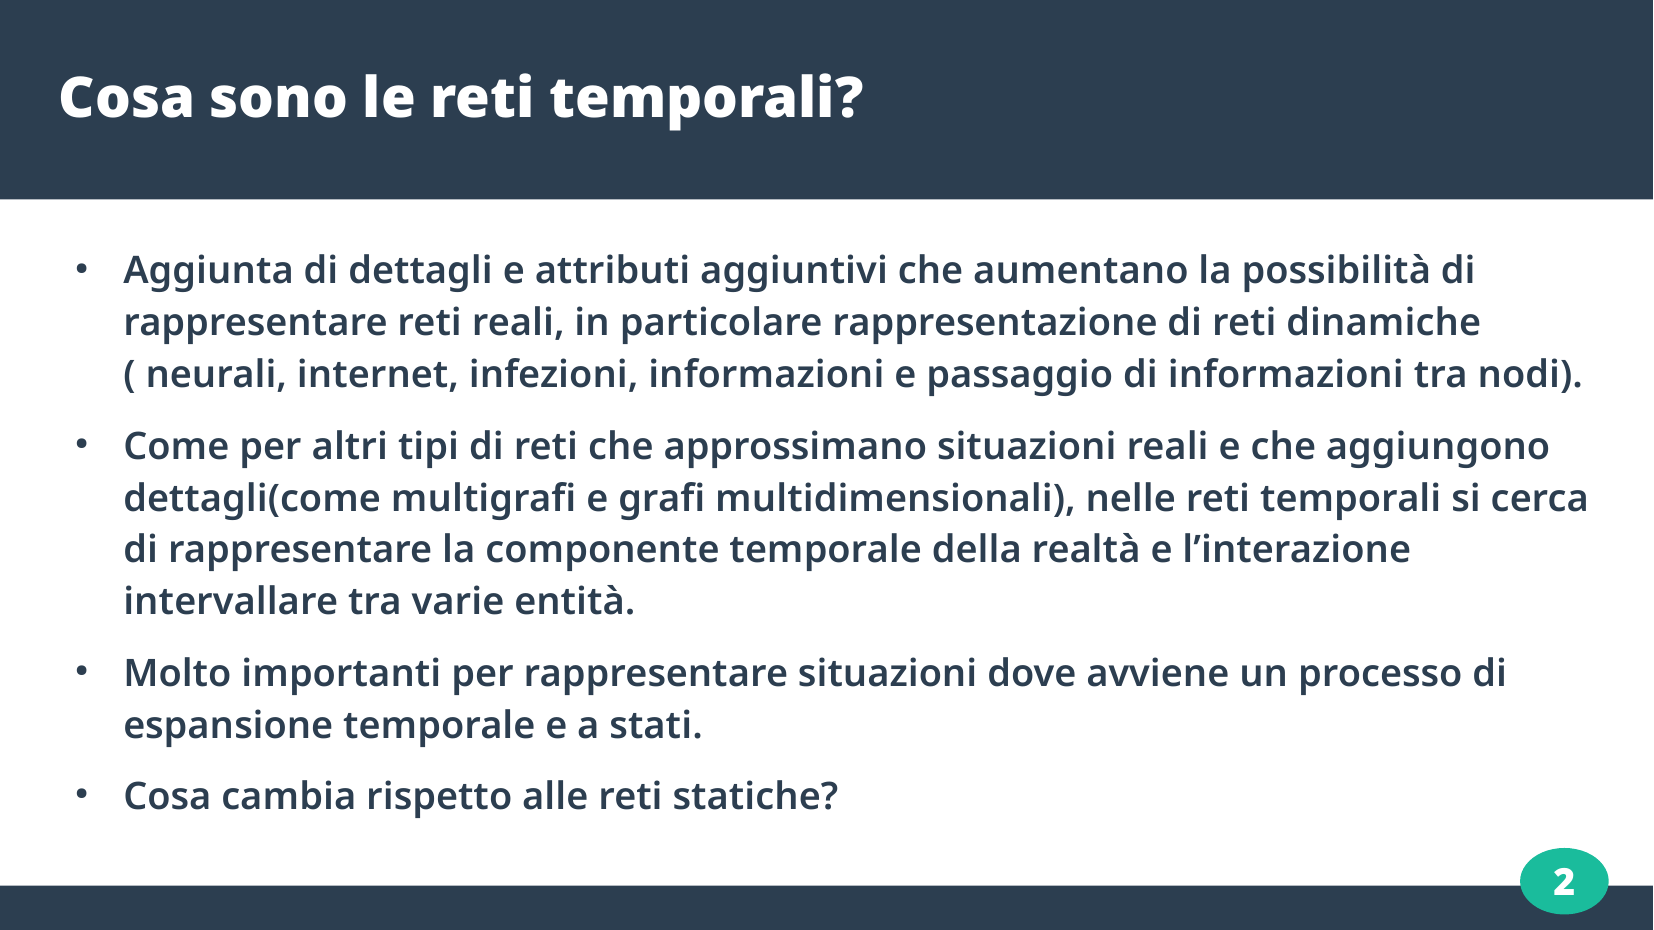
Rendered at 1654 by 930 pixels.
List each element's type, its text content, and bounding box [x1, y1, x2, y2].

list Aggiunta di dettagli e attributi aggiuntivi che aumentano la possibilità di rappresentare reti reali, in particolare rappresentazione di reti dinamiche ( neurali, internet, infezioni, informazioni e passaggio di informazioni tra nodi). Come per altri tipi di reti che approssimano situazioni reali e che aggiungono dettagli(come multigrafi e grafi multidimensionali), nelle reti temporali si cerca di rappresentare la componente temporale della realtà e l’interazione intervallare tra varie entità. Molto importanti per rappresentare situazioni dove avviene un processo di espansione temporale e a stati. Cosa cambia rispetto alle reti statiche? [58, 243, 1594, 864]
title Cosa sono le reti temporali? [58, 36, 1594, 155]
